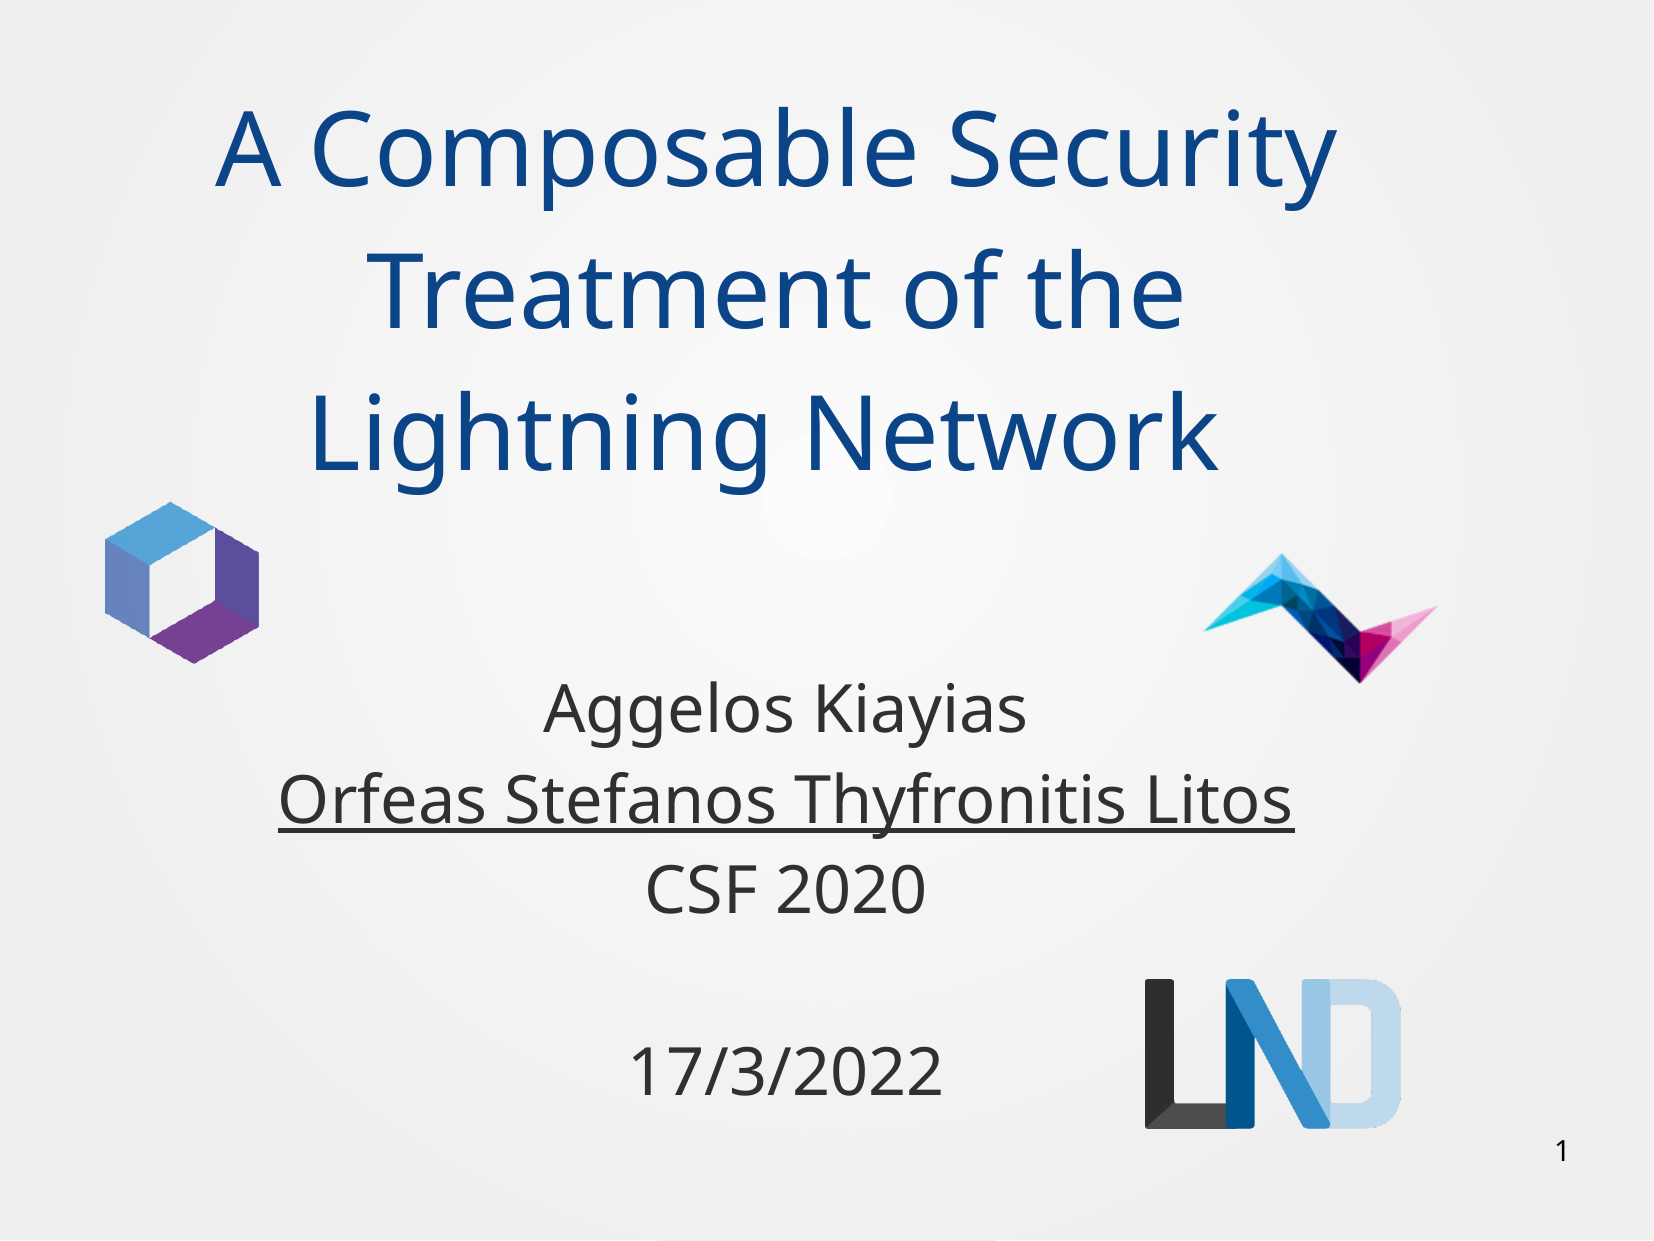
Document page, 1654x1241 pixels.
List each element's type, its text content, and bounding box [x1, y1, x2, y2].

picture [1065, 897, 1462, 1199]
picture [1192, 533, 1453, 697]
subtitle Aggelos Kiayias Orfeas Stefanos Thyfronitis Litos CSF 2020 17/3/2022 [277, 661, 1376, 1116]
picture [105, 501, 259, 664]
title A Composable Security Treatment of the Lightning Network [215, 75, 1439, 502]
